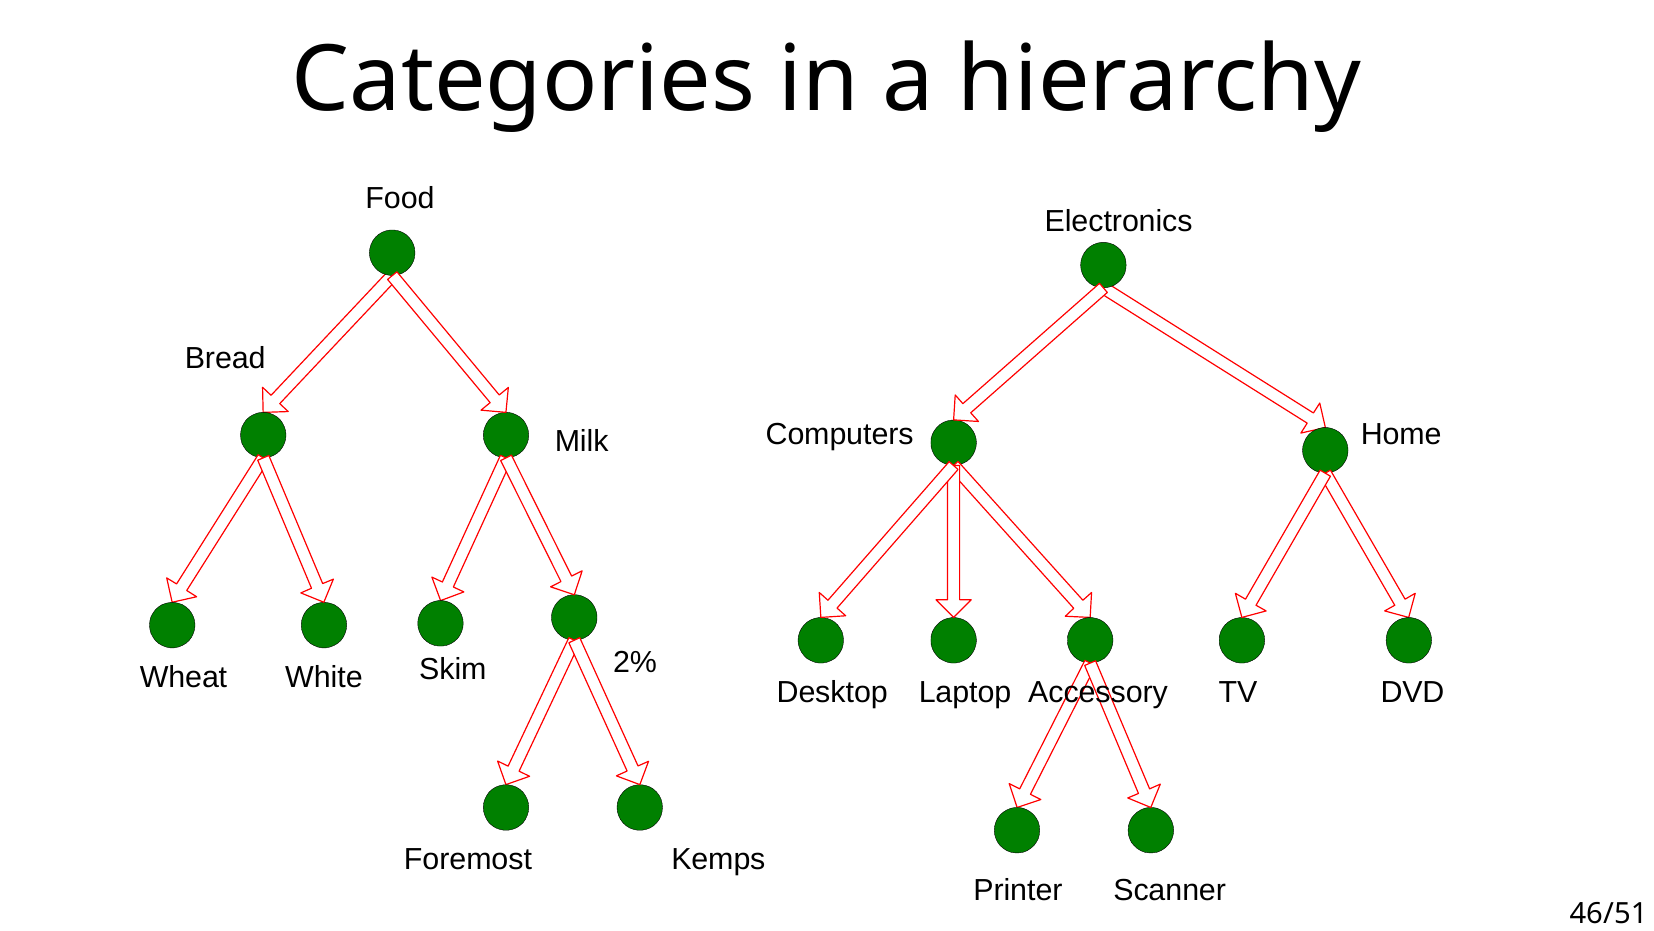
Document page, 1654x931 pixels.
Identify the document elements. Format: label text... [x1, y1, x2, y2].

chart [108, 166, 1496, 924]
title Categories in a hierarchy [82, 1, 1571, 148]
